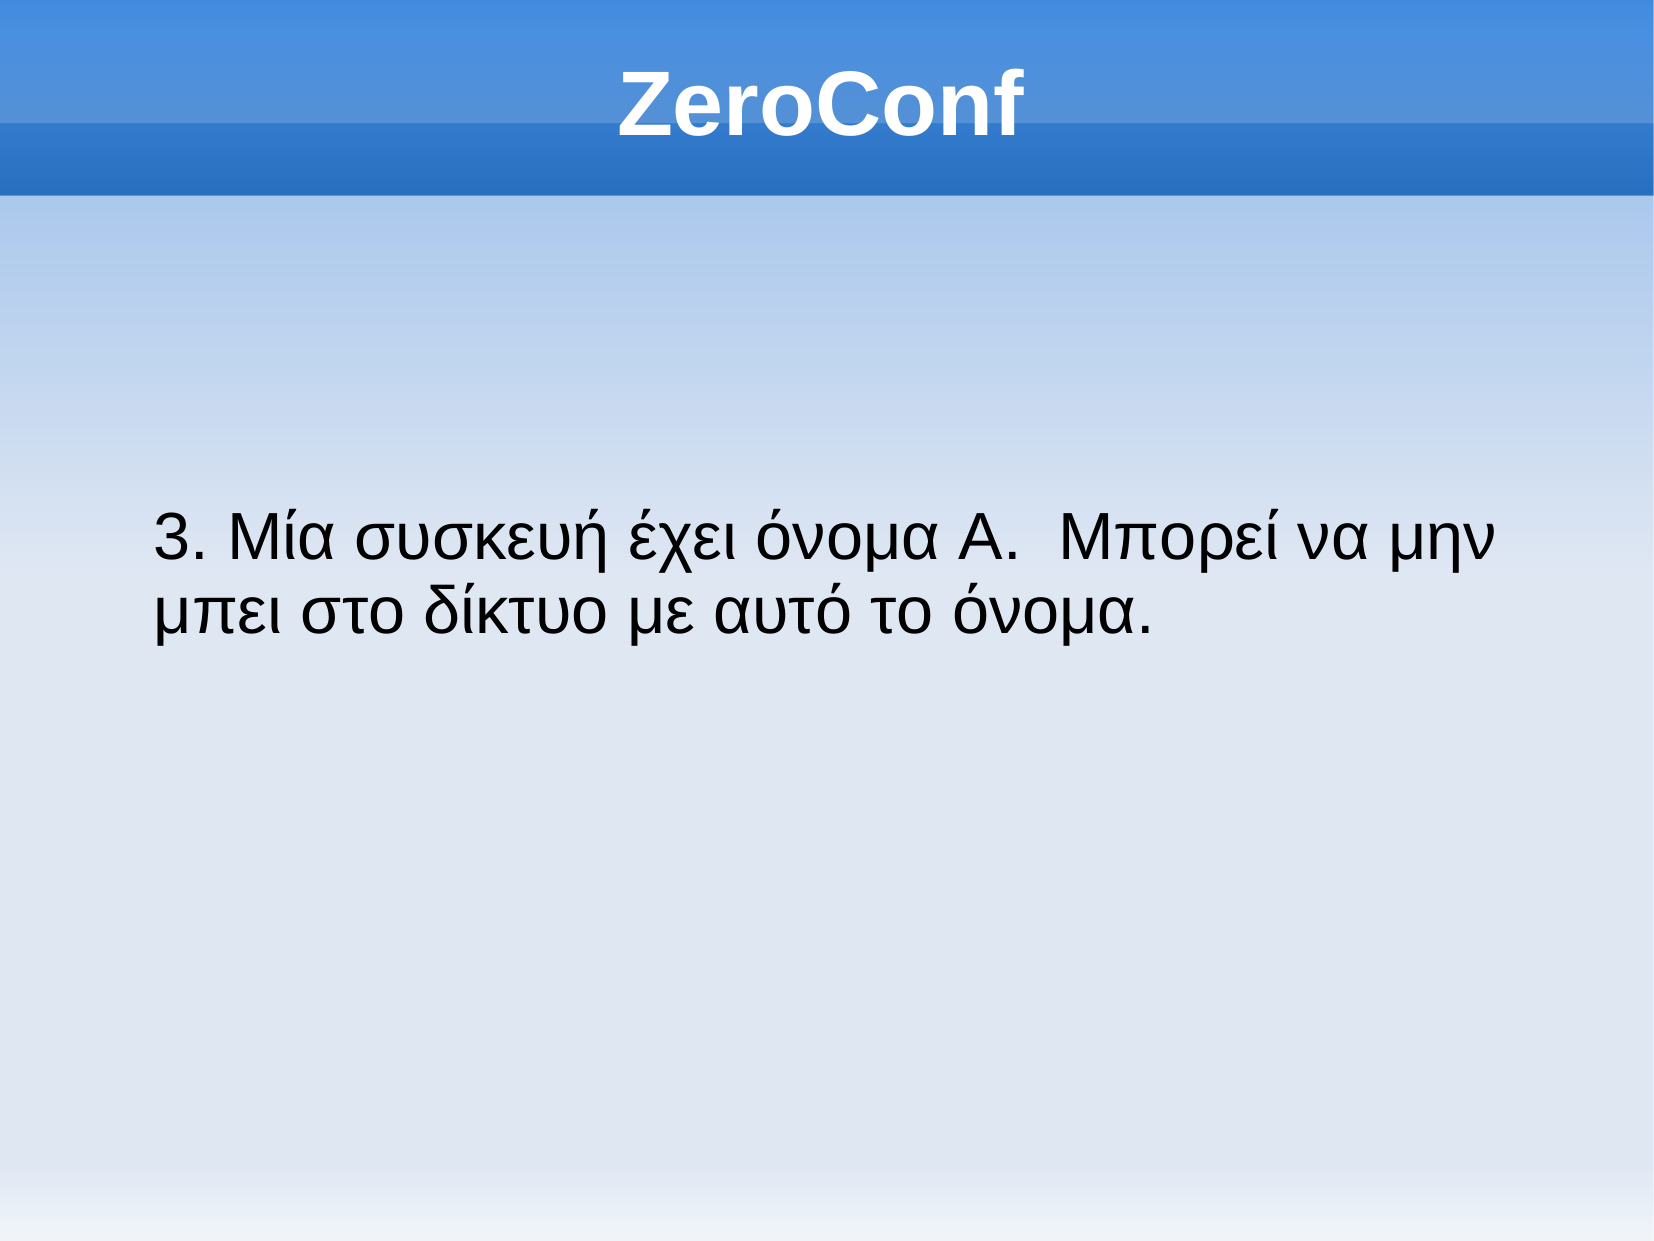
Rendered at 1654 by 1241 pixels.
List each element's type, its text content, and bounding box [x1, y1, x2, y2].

picture [0, 0, 1654, 1241]
list 3. Μία συσκευή έχει όνομα Α. Μπορεί να μην μπει στο δίκτυο με αυτό το όνομα. [82, 290, 1571, 1094]
title ZeroConf [76, 7, 1565, 200]
